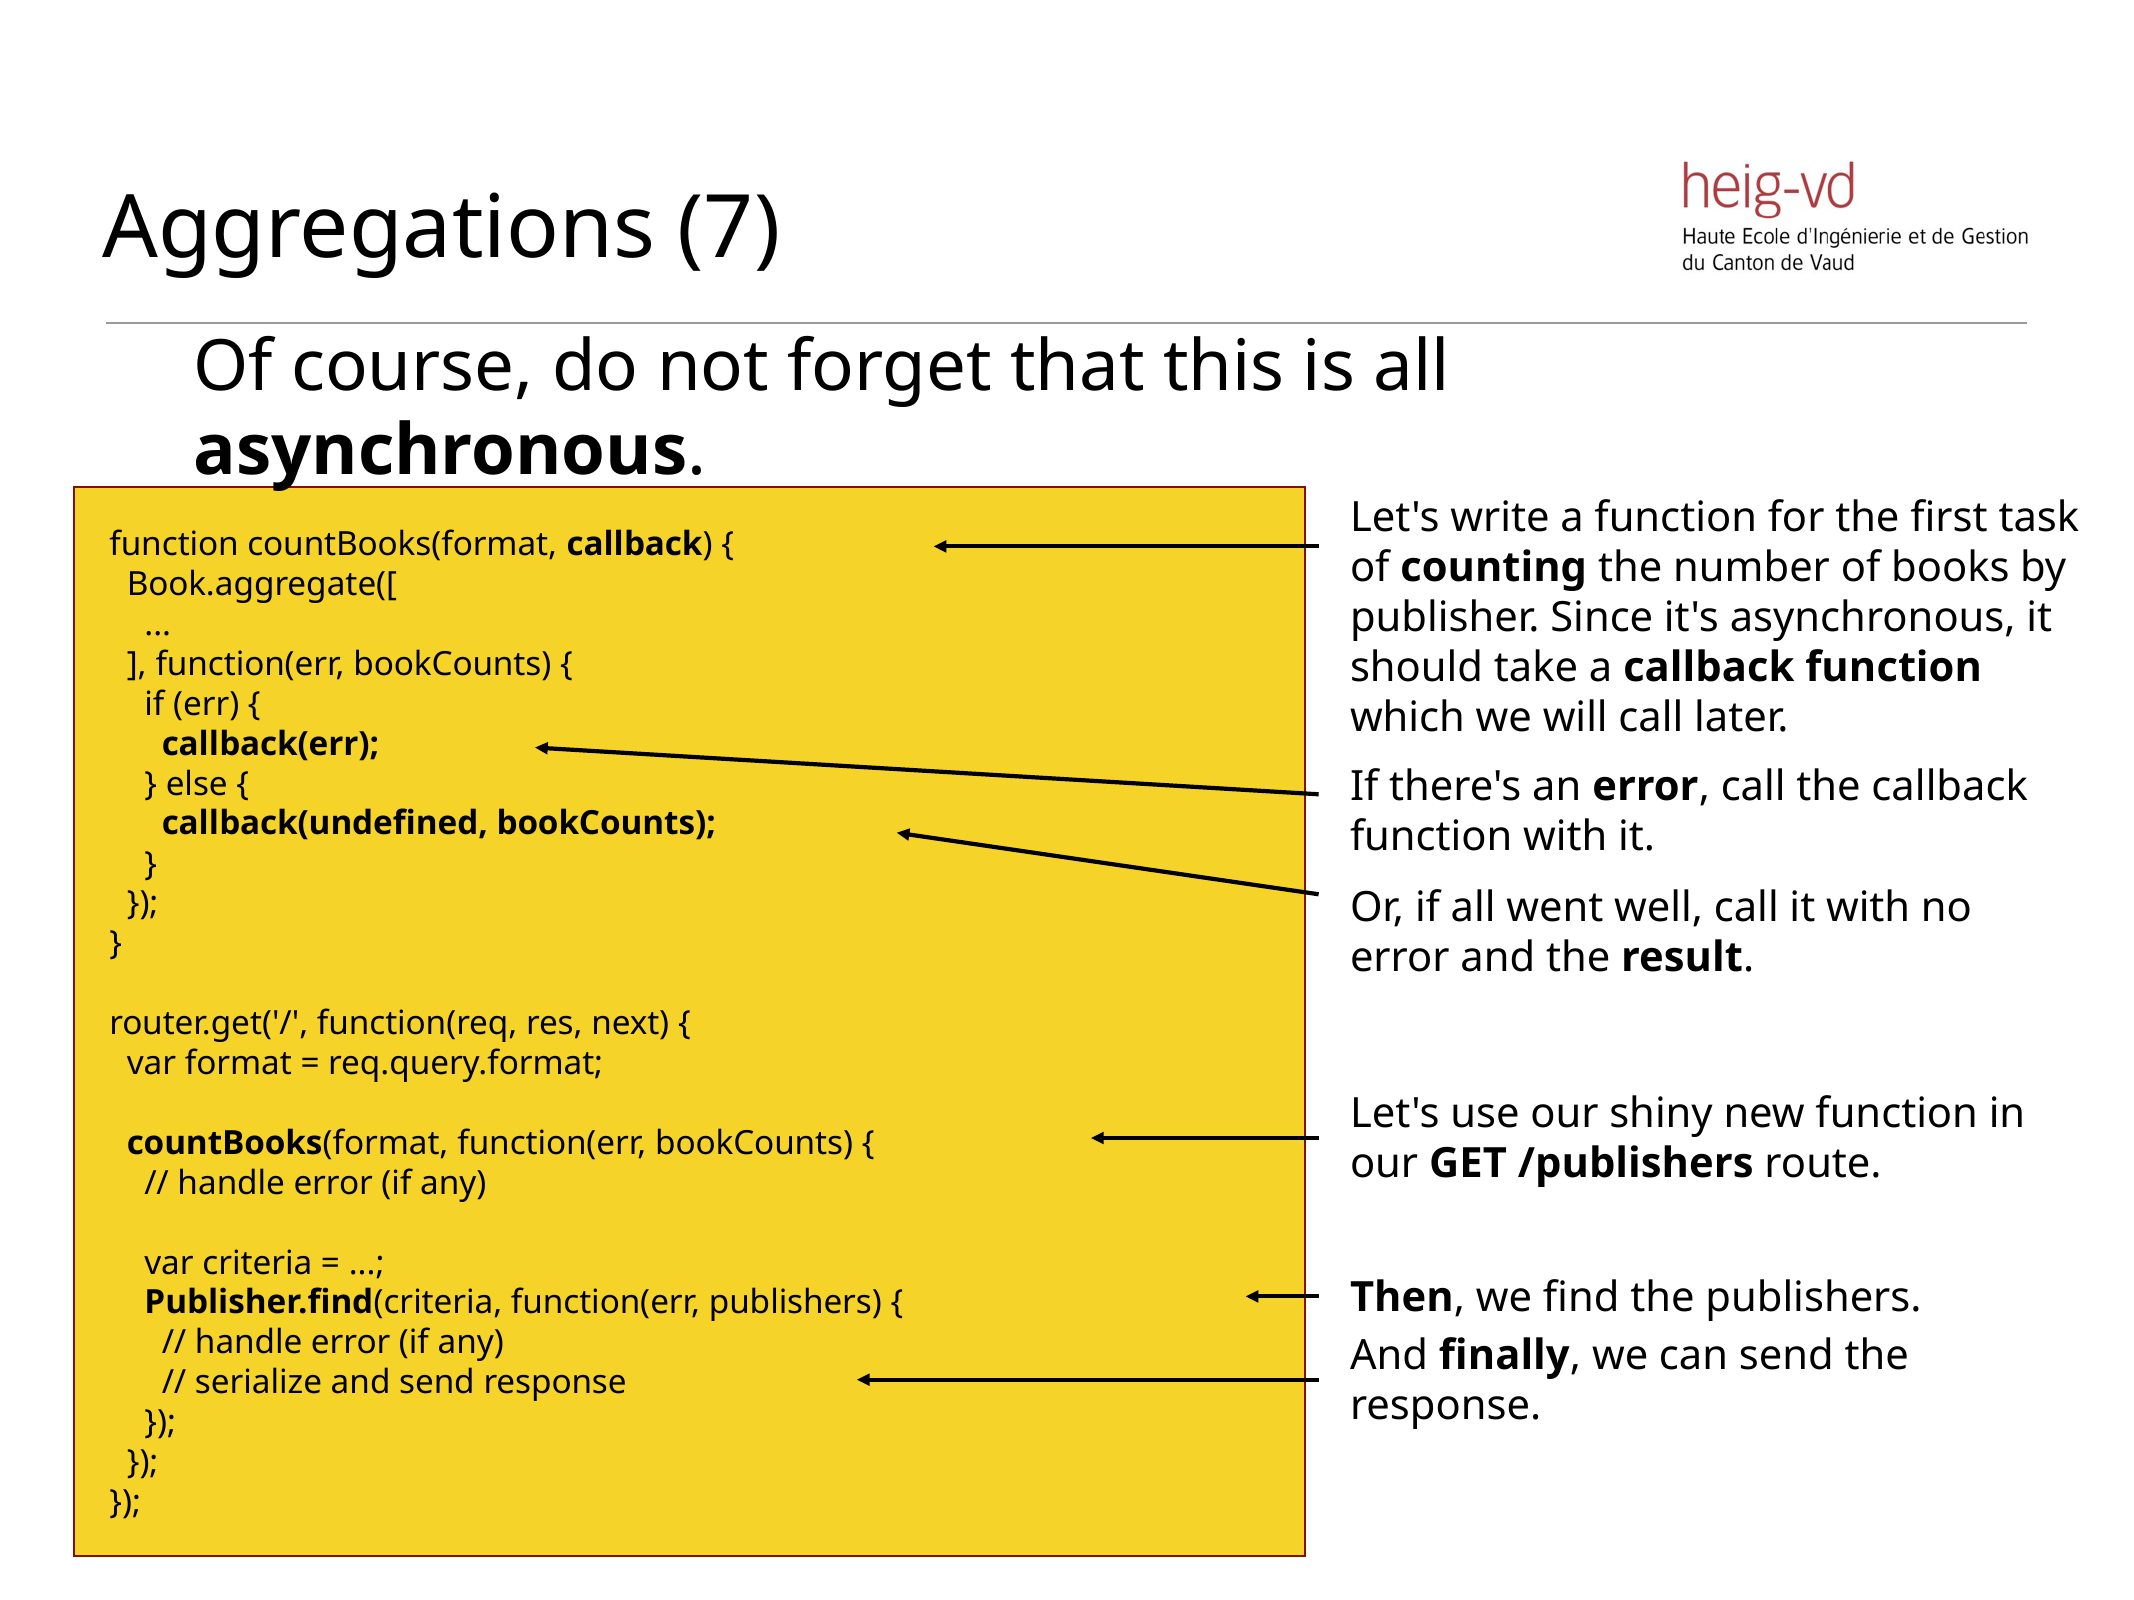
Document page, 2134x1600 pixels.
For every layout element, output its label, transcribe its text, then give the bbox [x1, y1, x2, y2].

title Aggregations (7) [93, 54, 2040, 284]
text_box function countBooks(format, callback) { Book.aggregate([ ... ], function(err, bookCounts) { if (err) { callback(err); } else { callback(undefined, bookCounts); } }); } router.get('/', function(req, res, next) { var format = req.query.format; countBooks(format, function(err, bookCounts) { // handle error (if any) var criteria = ...; Publisher.find(criteria, function(err, publishers) { // handle error (if any) // serialize and send response }); }); }); [73, 486, 1306, 1556]
text_box And finally, we can send the response. [1341, 1319, 2089, 1437]
text_box If there's an error, call the callback function with it. [1341, 750, 2089, 868]
text_box Let's write a function for the first task of counting the number of books by publisher. Since it's asynchronous, it should take a callback function which we will call later. [1341, 481, 2089, 749]
text_box Then, we find the publishers. [1341, 1260, 2089, 1319]
text_box Of course, do not forget that this is all asynchronous. [185, 310, 1949, 498]
text_box Or, if all went well, call it with no error and the result. [1341, 871, 2089, 989]
text_box Let's use our shiny new function in our GET /publishers route. [1341, 1077, 2089, 1195]
